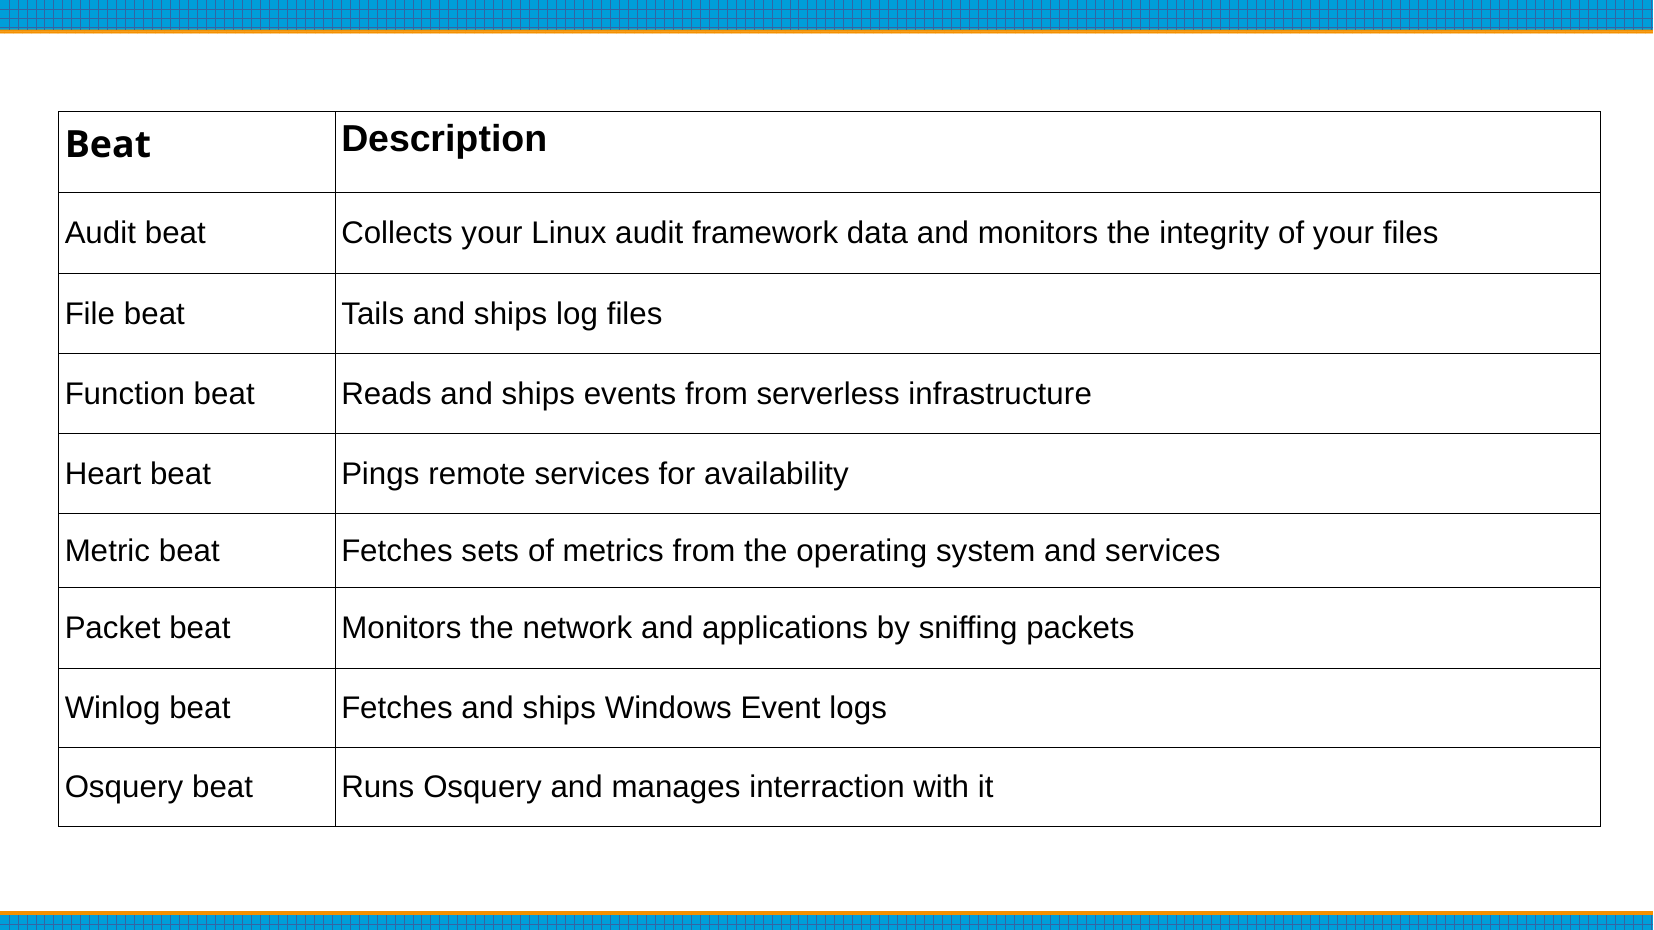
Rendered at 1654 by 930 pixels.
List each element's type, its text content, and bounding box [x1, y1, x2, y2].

table_cell Tails and ships log files [336, 274, 1600, 353]
table_cell Winlog beat [59, 669, 335, 747]
table_cell Fetches and ships Windows Event logs [336, 669, 1600, 747]
table_cell Reads and ships events from serverless infrastructure [336, 354, 1600, 433]
table_cell Monitors the network and applications by sniffing packets [336, 588, 1600, 668]
table_cell Metric beat [59, 514, 335, 587]
table_cell Packet beat [59, 588, 335, 668]
table_cell Function beat [59, 354, 335, 433]
table_header Beat [59, 112, 335, 192]
table_cell Fetches sets of metrics from the operating system and services [336, 514, 1600, 587]
table_cell Collects your Linux audit framework data and monitors the integrity of your files [336, 193, 1600, 273]
table_cell File beat [59, 274, 335, 353]
table_cell Osquery beat [59, 748, 335, 826]
table_cell Runs Osquery and manages interraction with it [336, 748, 1600, 826]
table_cell Heart beat [59, 434, 335, 513]
table_header Description [336, 112, 1600, 192]
table_cell Pings remote services for availability [336, 434, 1600, 513]
table_cell Audit beat [59, 193, 335, 273]
